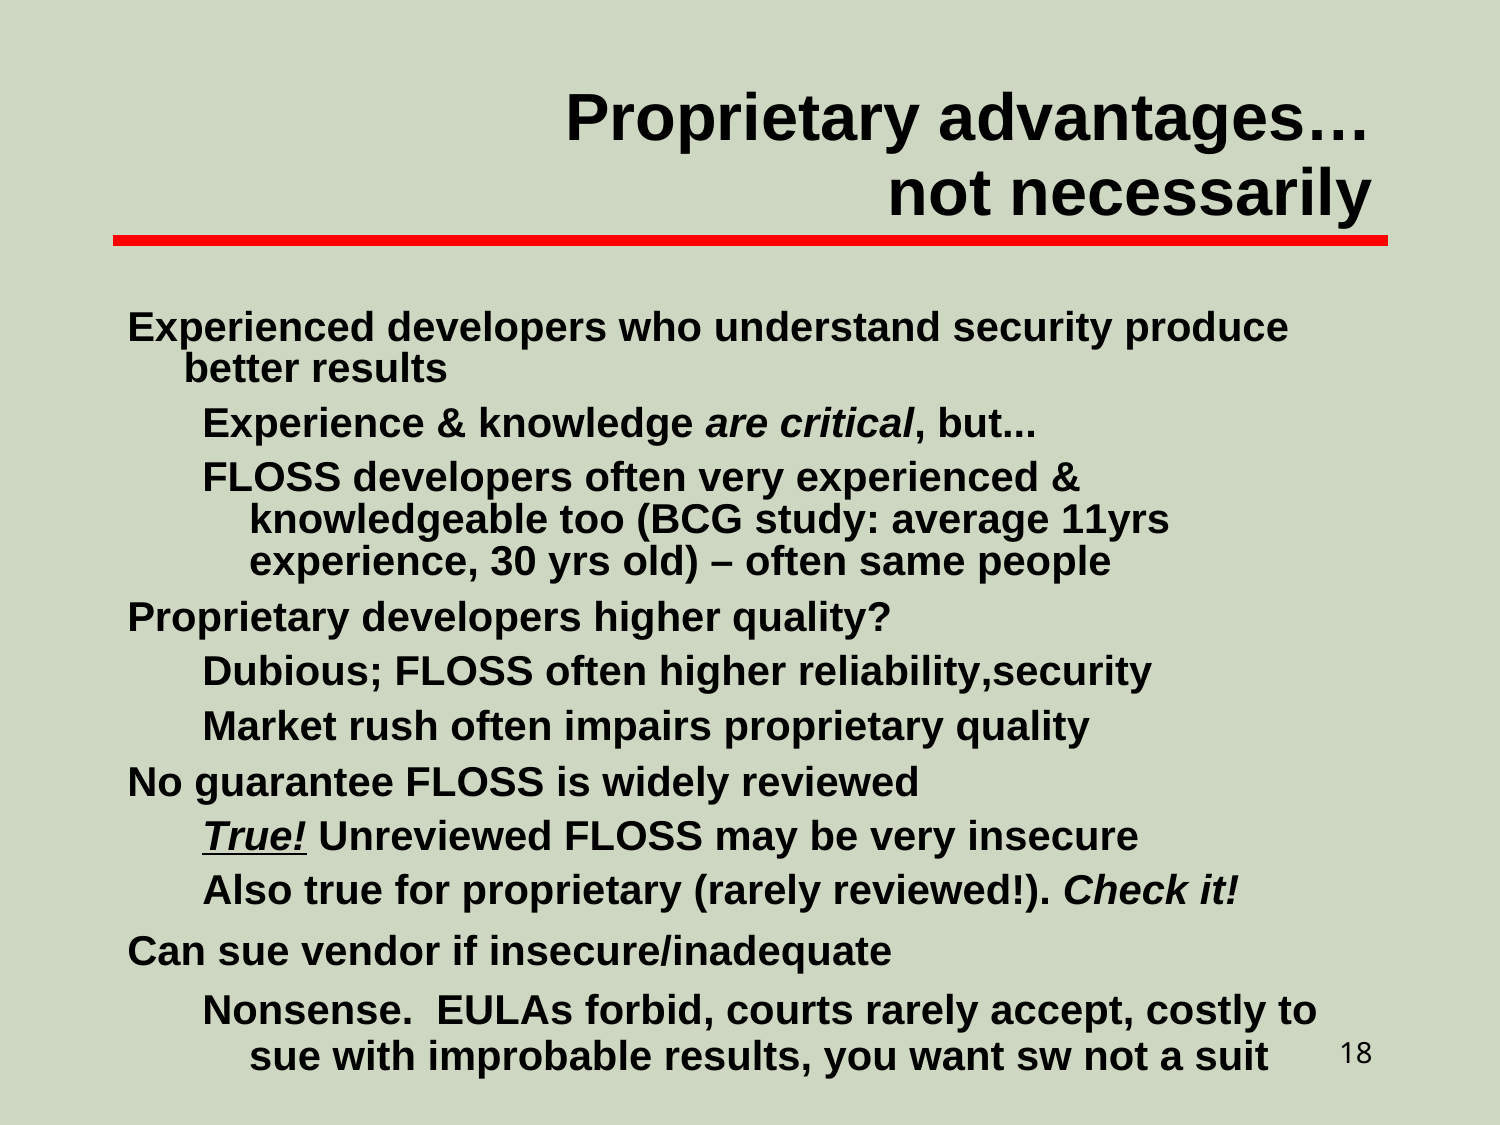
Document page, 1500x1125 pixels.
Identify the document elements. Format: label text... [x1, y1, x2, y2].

title Proprietary advantages… not necessarily [337, 72, 1388, 238]
list Experienced developers who understand security produce better results Experience & knowledge are critical, but... FLOSS developers often very experienced & knowledgeable too (BCG study: average 11yrs experience, 30 yrs old) – often same people Proprietary developers higher quality? Dubious; FLOSS often higher reliability,security Market rush often impairs proprietary quality No guarantee FLOSS is widely reviewed True! Unreviewed FLOSS may be very insecure Also true for proprietary (rarely reviewed!). Check it! Can sue vendor if insecure/inadequate Nonsense. EULAs forbid, courts rarely accept, costly to sue with improbable results, you want sw not a suit [112, 299, 1388, 1092]
